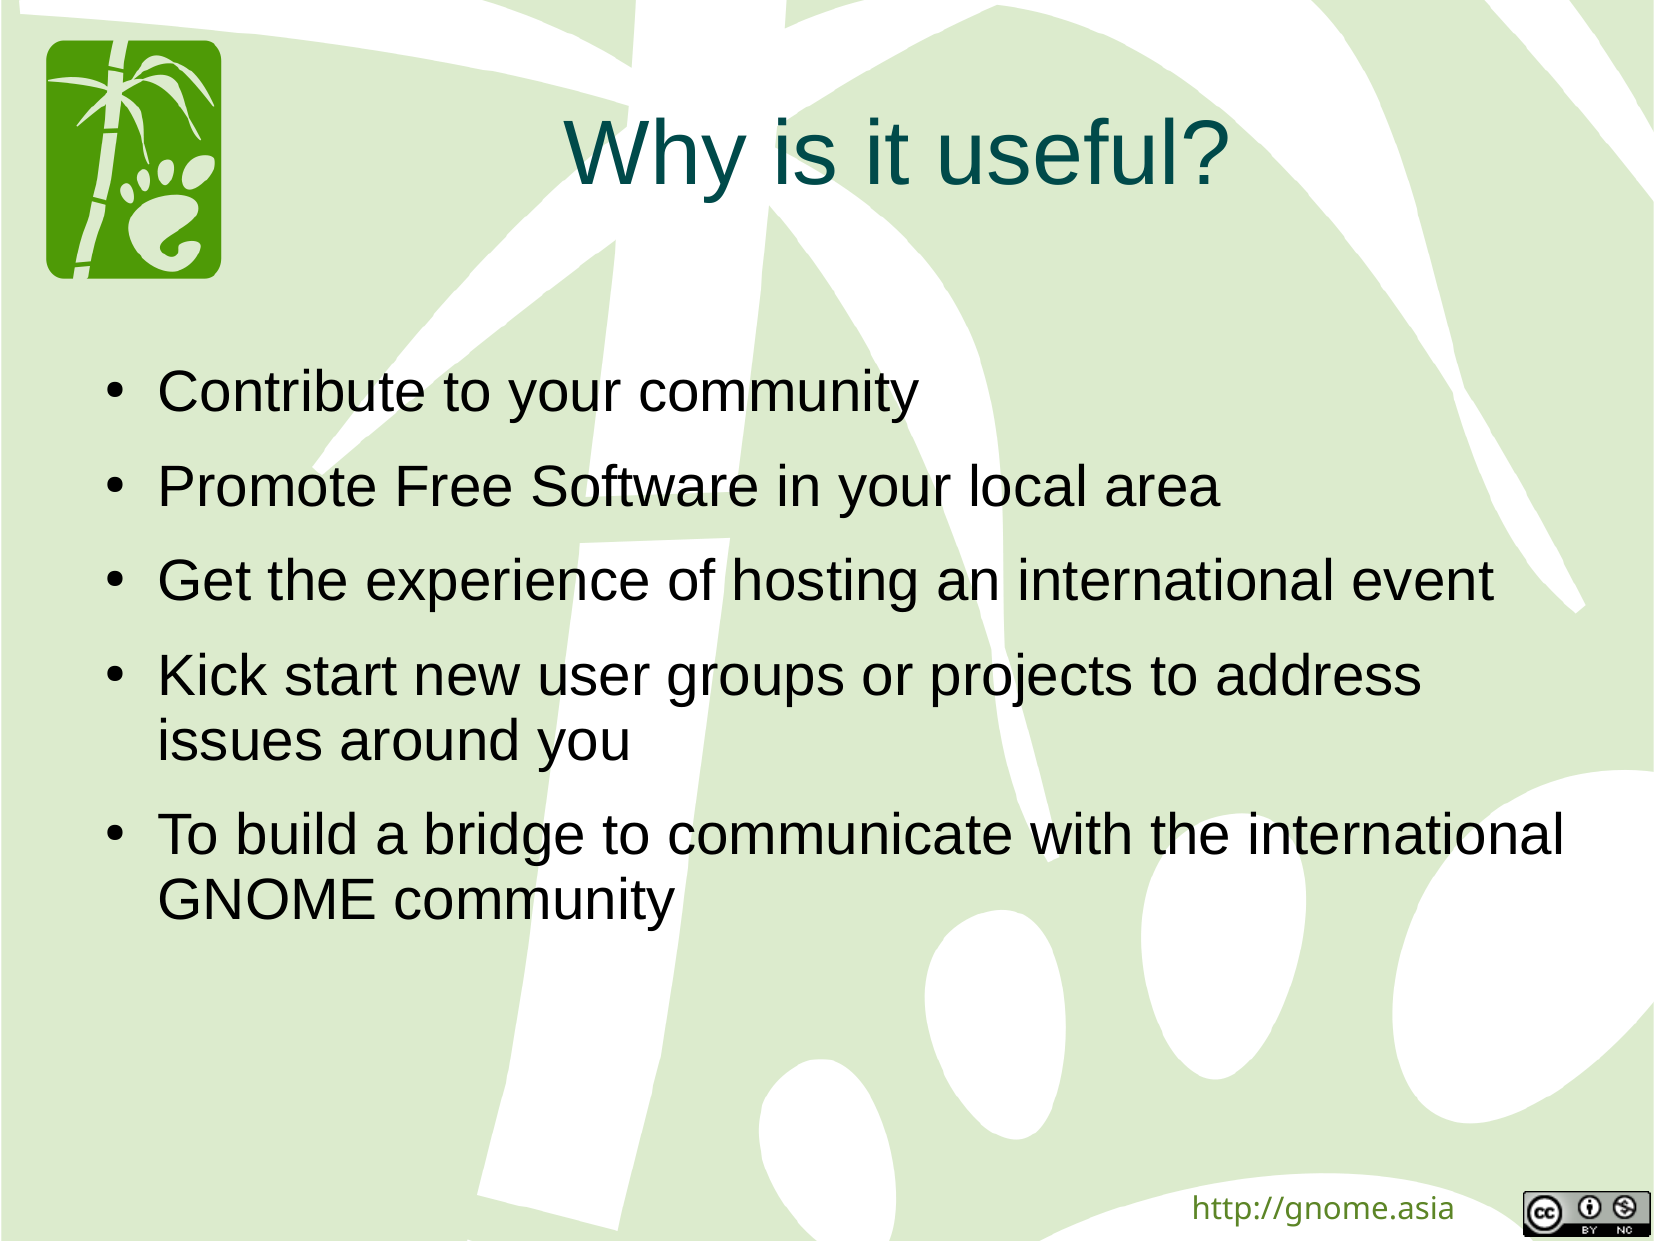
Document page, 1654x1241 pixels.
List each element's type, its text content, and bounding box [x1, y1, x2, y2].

picture [0, 0, 1654, 1241]
title Why is it useful? [225, 56, 1571, 250]
list Contribute to your community Promote Free Software in your local area Get the experience of hosting an international event Kick start new user groups or projects to address issues around you To build a bridge to communicate with the international GNOME community [86, 358, 1576, 1163]
